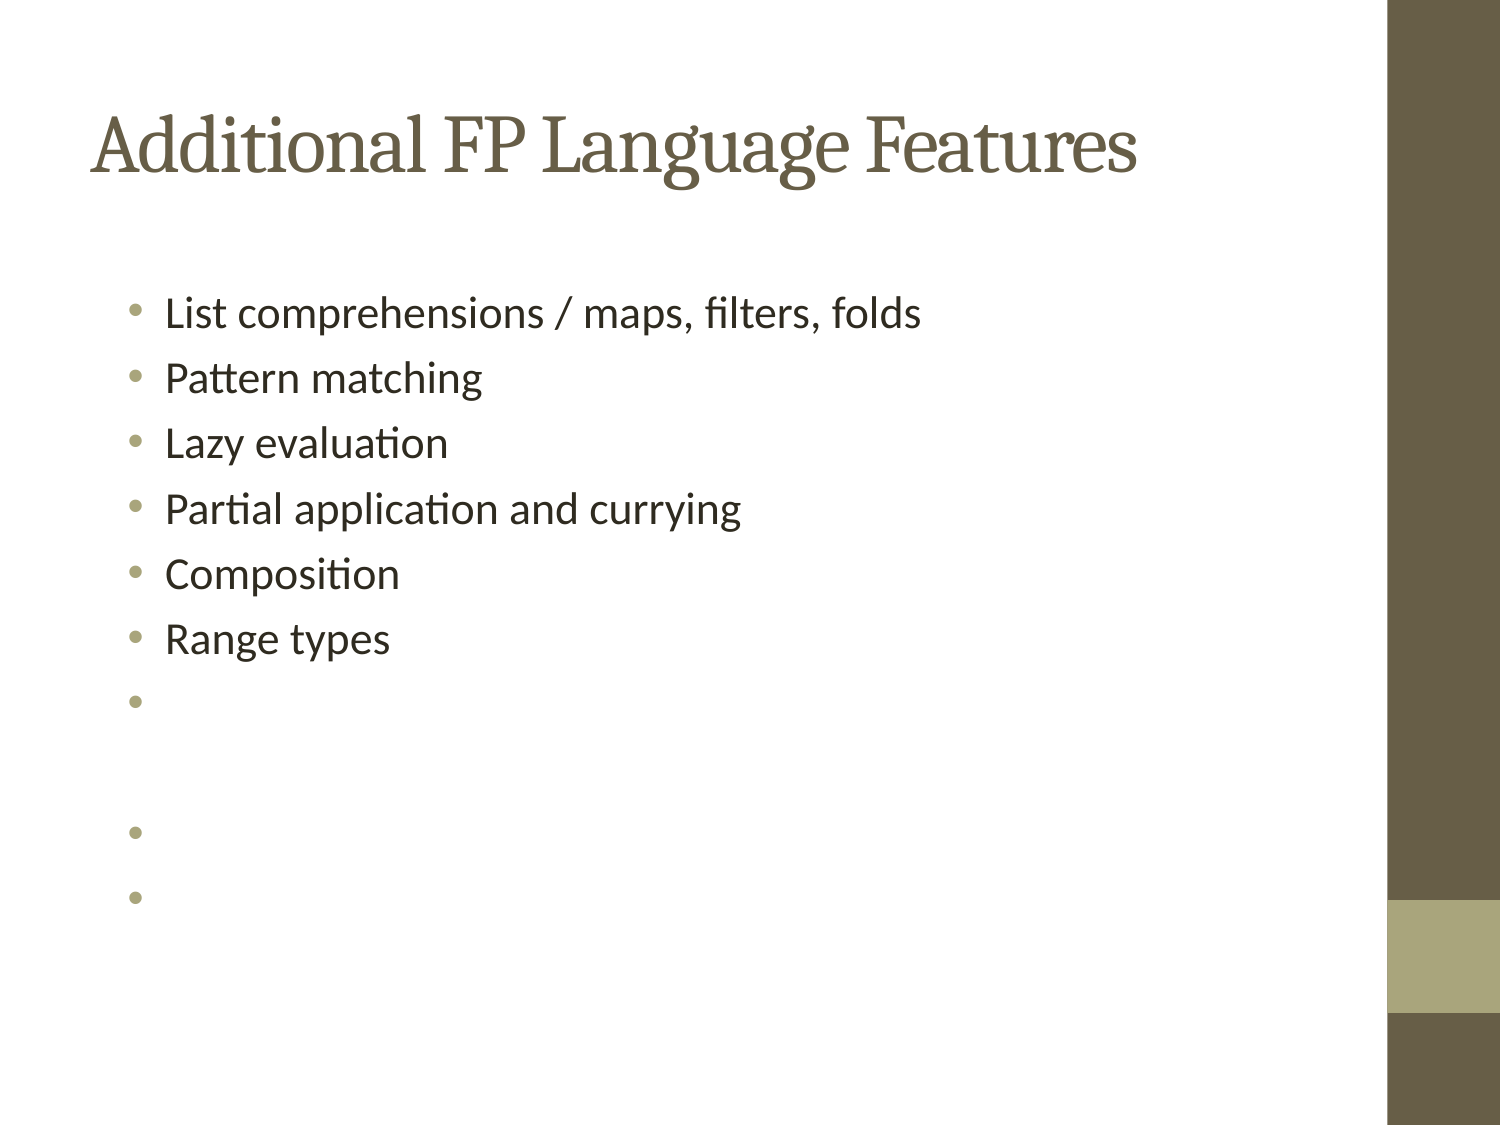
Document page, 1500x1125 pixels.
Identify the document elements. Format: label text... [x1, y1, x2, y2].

list List comprehensions / maps, filters, folds Pattern matching Lazy evaluation Partial application and currying Composition Range types [75, 275, 1326, 1013]
title Additional FP Language Features [75, 45, 1326, 233]
